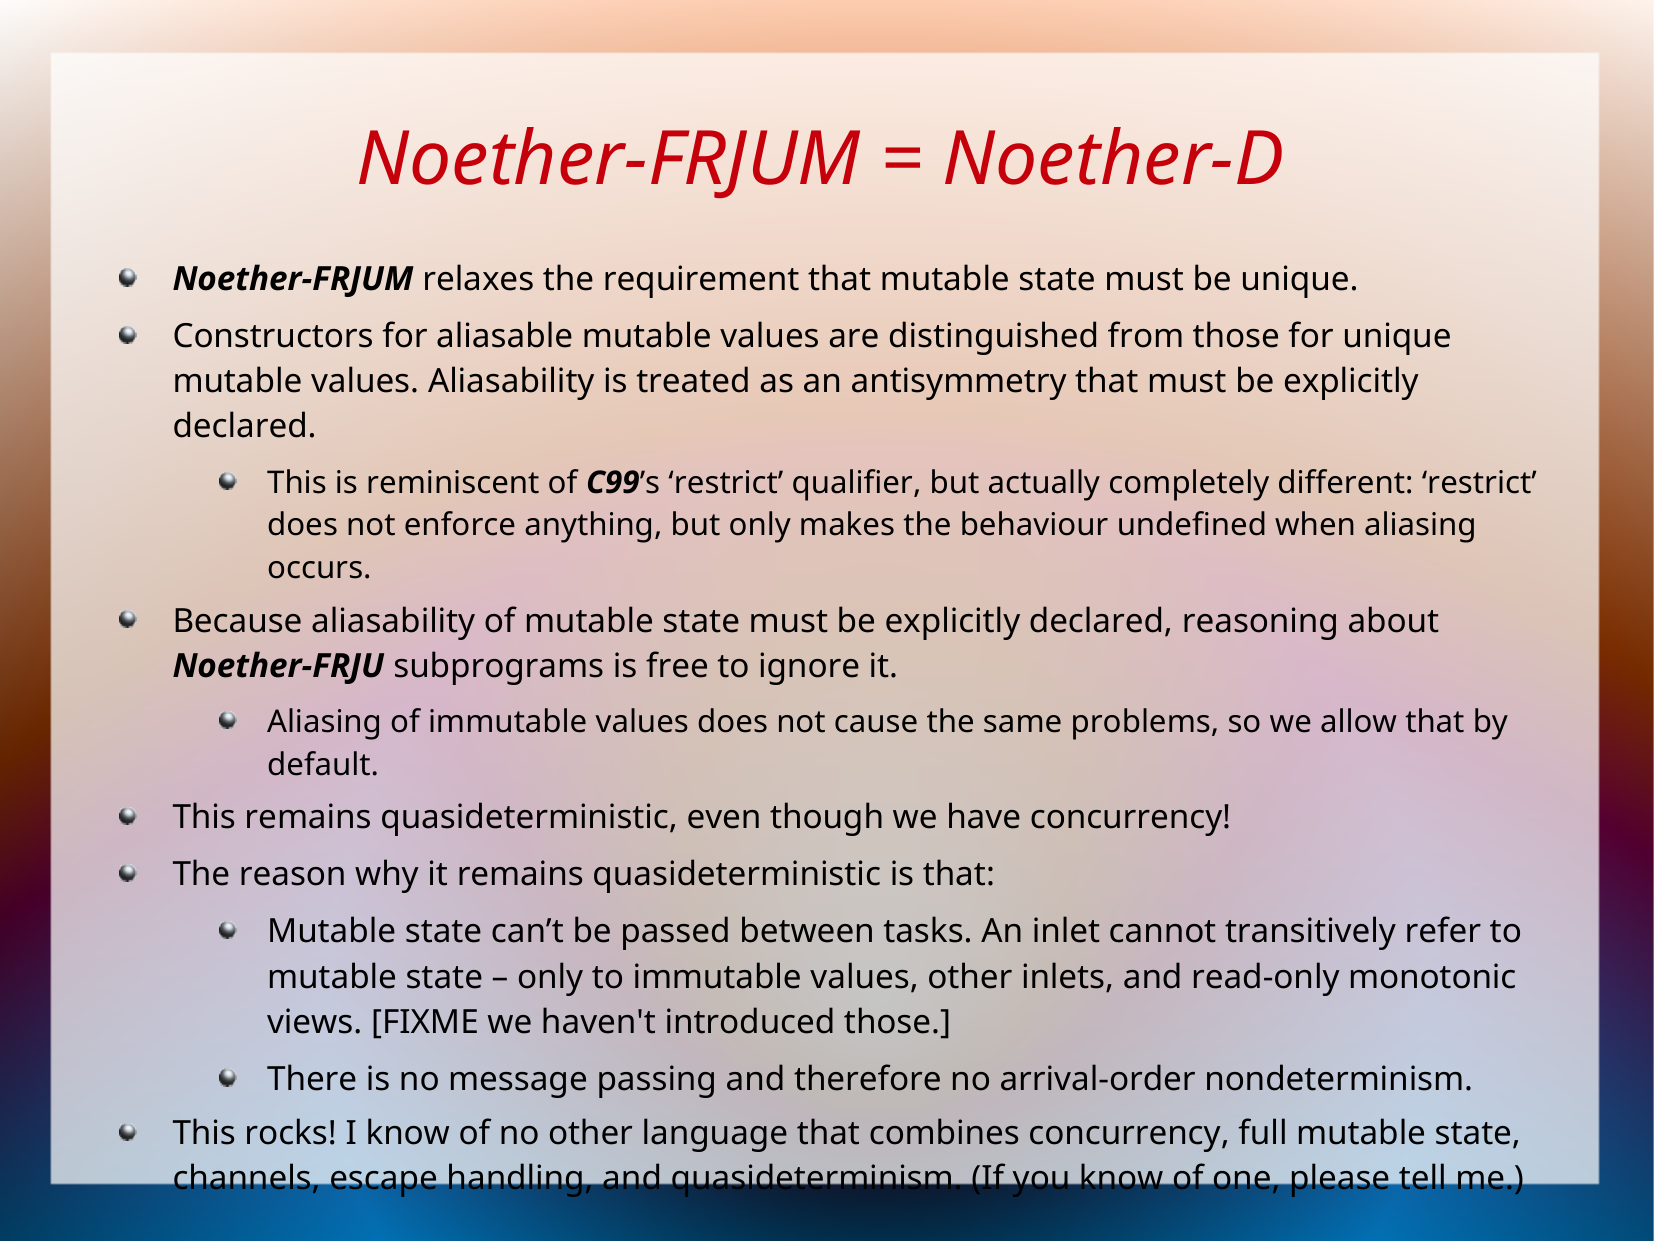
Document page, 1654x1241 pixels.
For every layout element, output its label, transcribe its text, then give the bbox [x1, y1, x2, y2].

list Noether-FRJUM relaxes the requirement that mutable state must be unique. Constructors for aliasable mutable values are distinguished from those for unique mutable values. Aliasability is treated as an antisymmetry that must be explicitly declared. This is reminiscent of C99’s ‘restrict’ qualifier, but actually completely different: ‘restrict’ does not enforce anything, but only makes the behaviour undefined when aliasing occurs. Because aliasability of mutable state must be explicitly declared, reasoning about Noether-FRJU subprograms is free to ignore it. Aliasing of immutable values does not cause the same problems, so we allow that by default. This remains quasideterministic, even though we have concurrency! The reason why it remains quasideterministic is that: Mutable state can’t be passed between tasks. An inlet cannot transitively refer to mutable state – only to immutable values, other inlets, and read-only monotonic views. [FIXME we haven't introduced those.] There is no message passing and therefore no arrival-order nondeterminism. This rocks! I know of no other language that combines concurrency, full mutable state, channels, escape handling, and quasideterminism. (If you know of one, please tell me.) [101, 255, 1561, 1059]
picture [0, 0, 1654, 1241]
title Noether-FRJUM = Noether-D [76, 59, 1565, 252]
